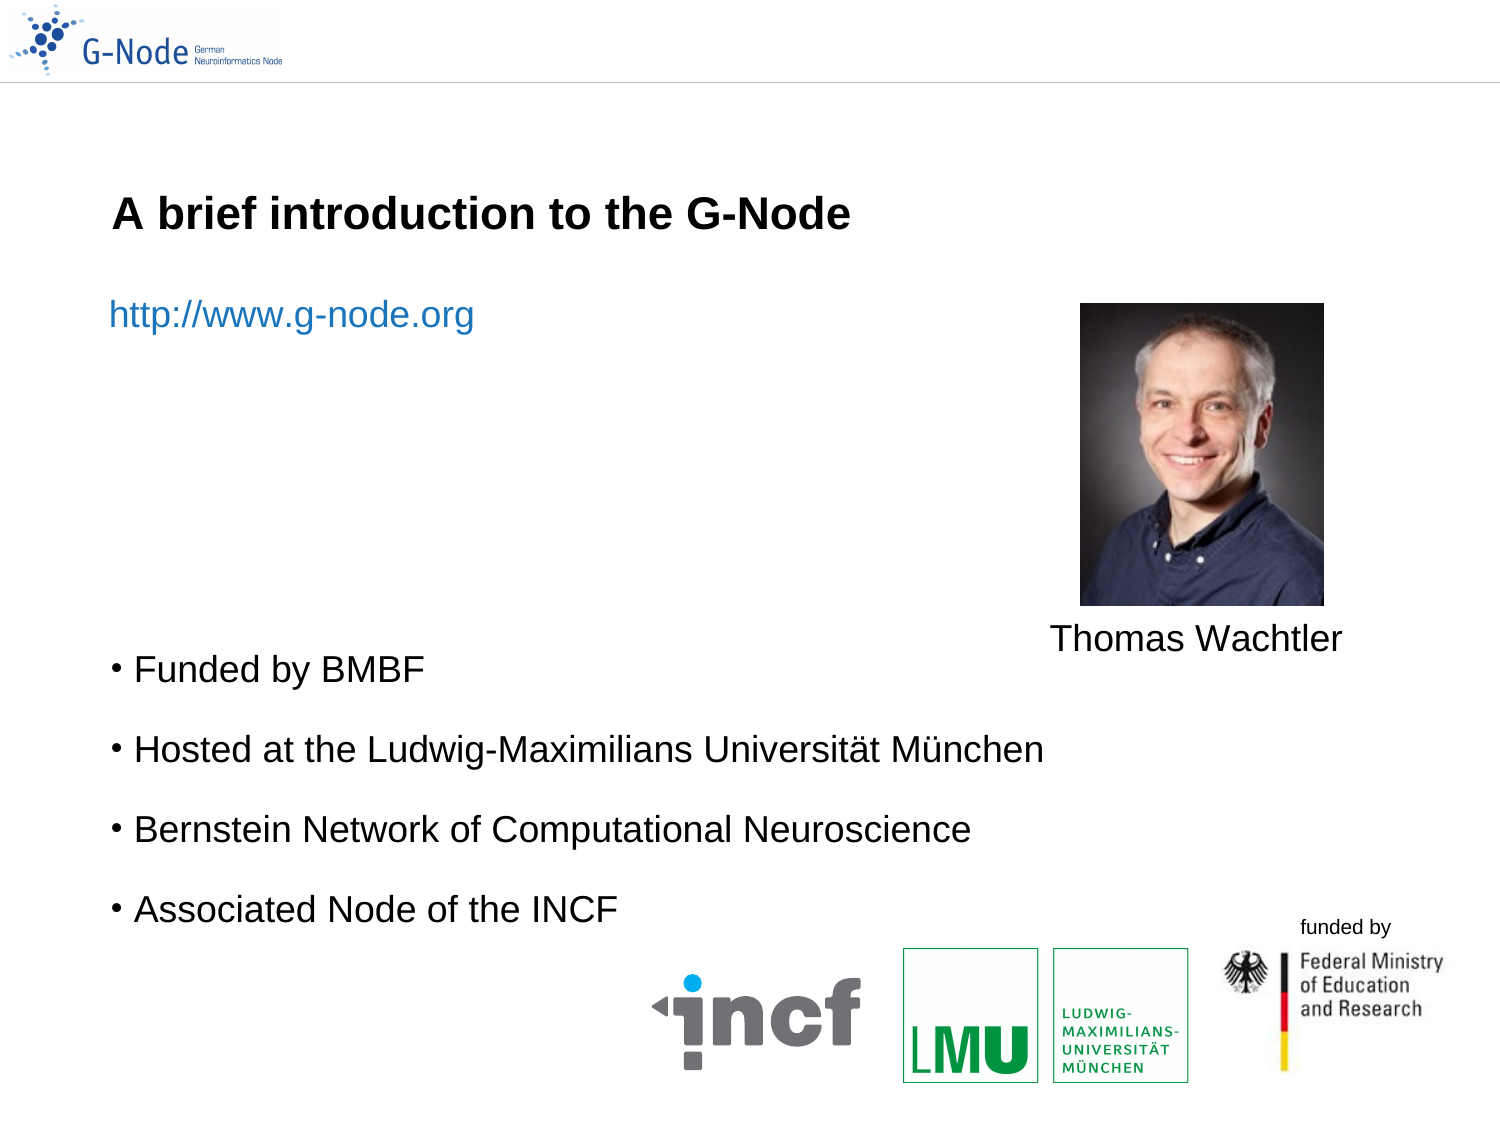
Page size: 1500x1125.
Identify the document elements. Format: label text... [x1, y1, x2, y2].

picture [1220, 944, 1454, 1076]
picture [1080, 303, 1324, 606]
picture [9, 4, 282, 76]
text_box Thomas Wachtler [1034, 571, 1446, 667]
text_box funded by [1252, 906, 1440, 947]
text_box A brief introduction to the G-Node [96, 170, 1372, 247]
text_box Funded by BMBF Hosted at the Ludwig-Maximilians Universität München Bernstein Network of Computational Neuroscience Associated Node of the INCF [95, 602, 1138, 938]
text_box http://www.g-node.org [94, 247, 556, 423]
picture [651, 973, 861, 1071]
picture [903, 948, 1189, 1084]
